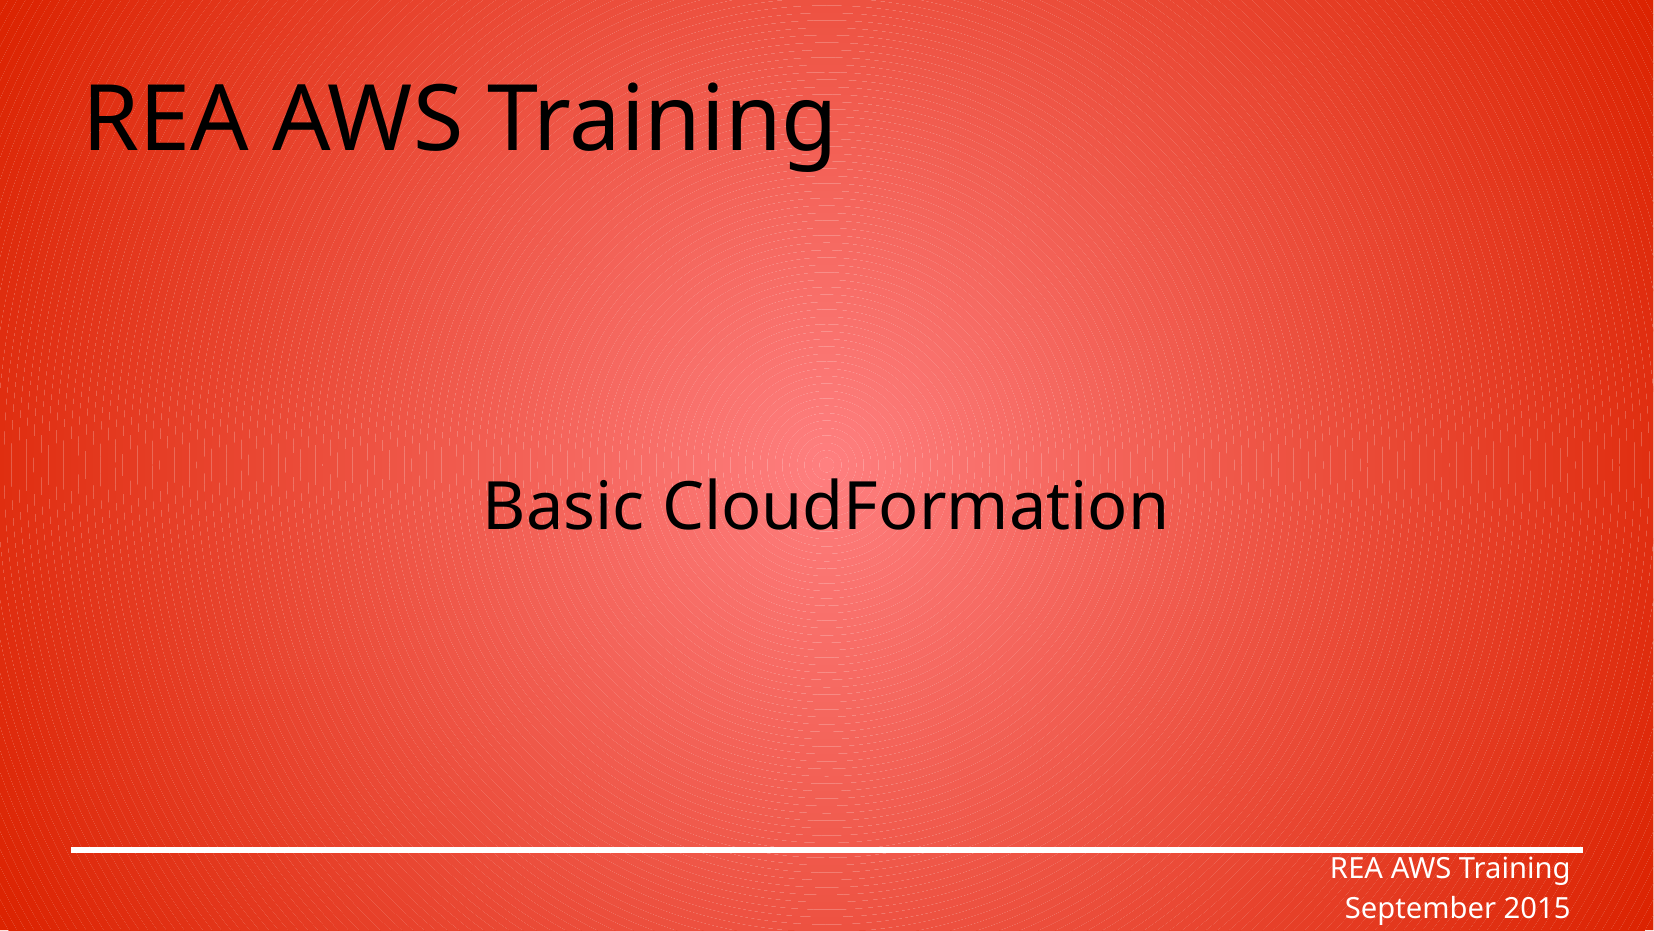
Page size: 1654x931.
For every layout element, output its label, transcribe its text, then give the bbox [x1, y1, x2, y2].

list Basic CloudFormation [82, 217, 1571, 757]
title REA AWS Training [82, 37, 1571, 193]
